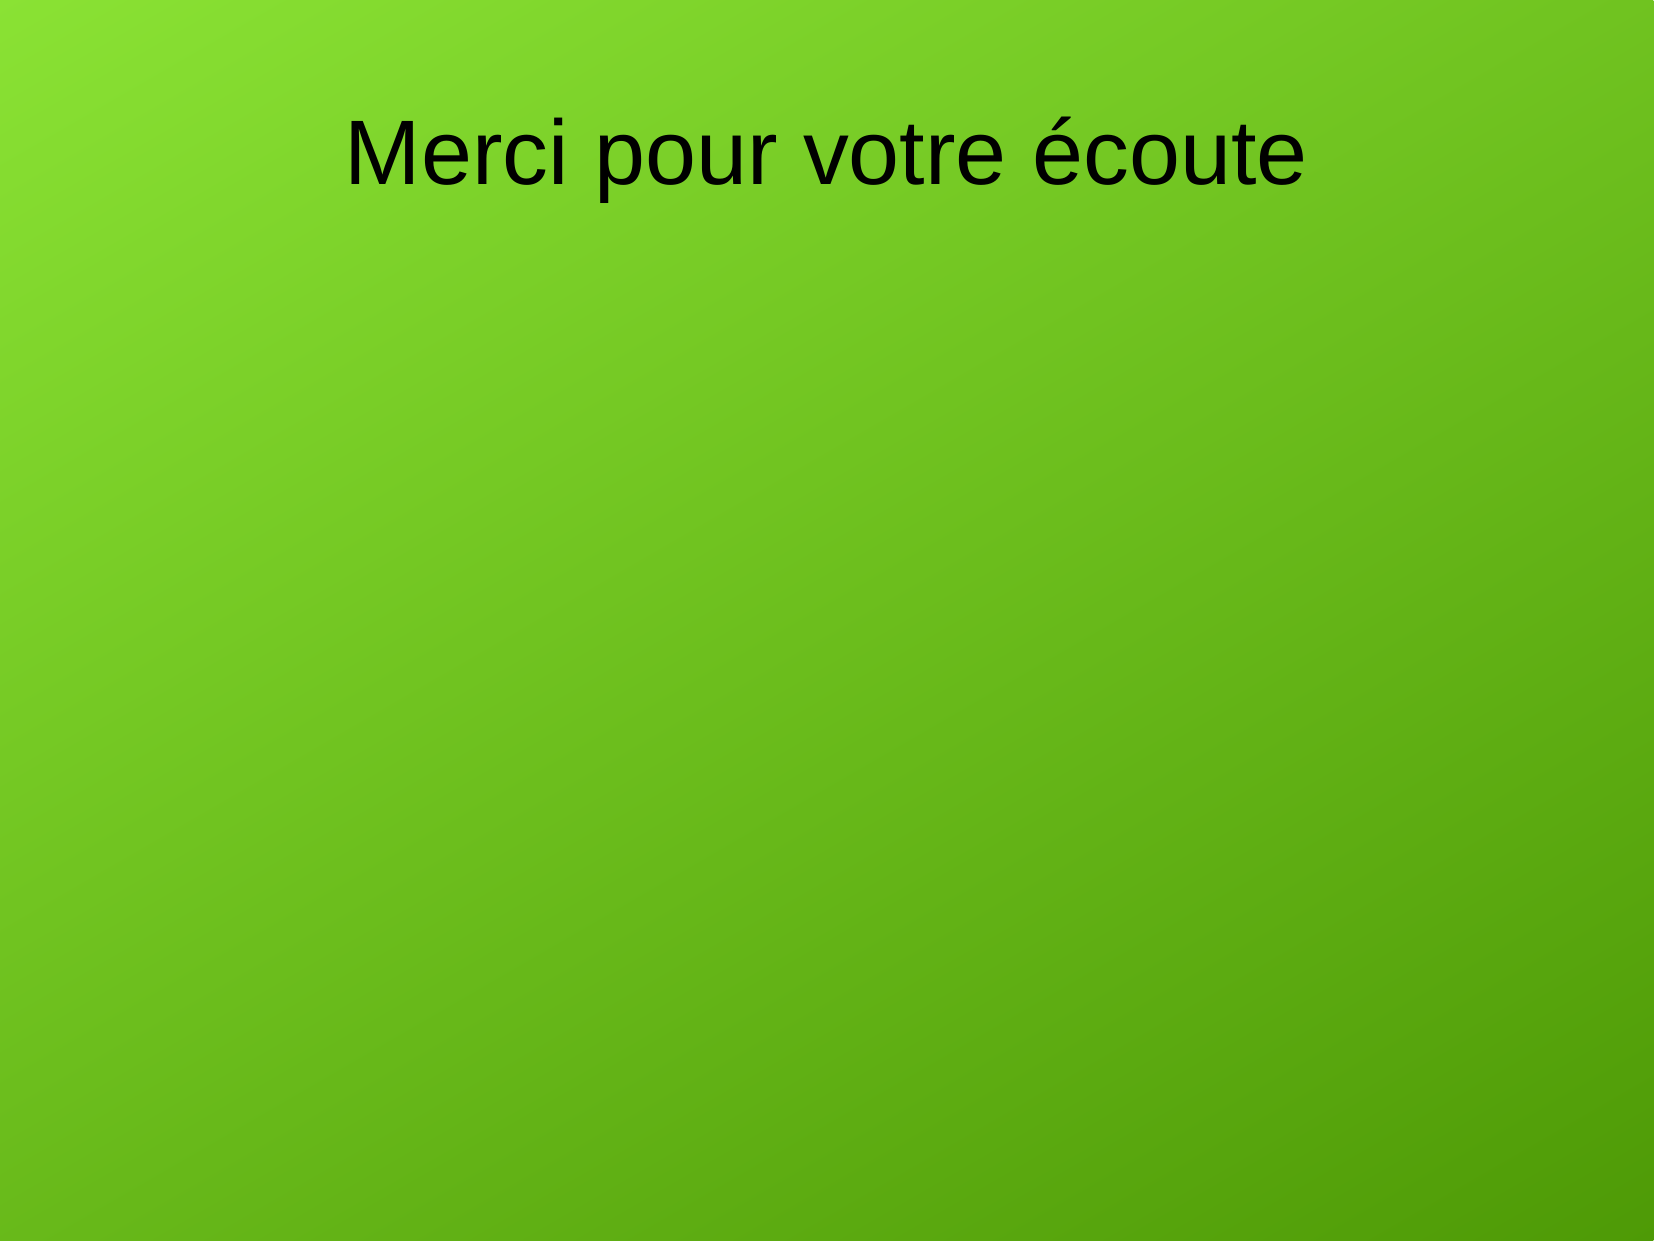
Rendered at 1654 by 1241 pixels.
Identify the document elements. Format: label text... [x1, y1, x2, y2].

title Merci pour votre écoute [82, 49, 1571, 257]
